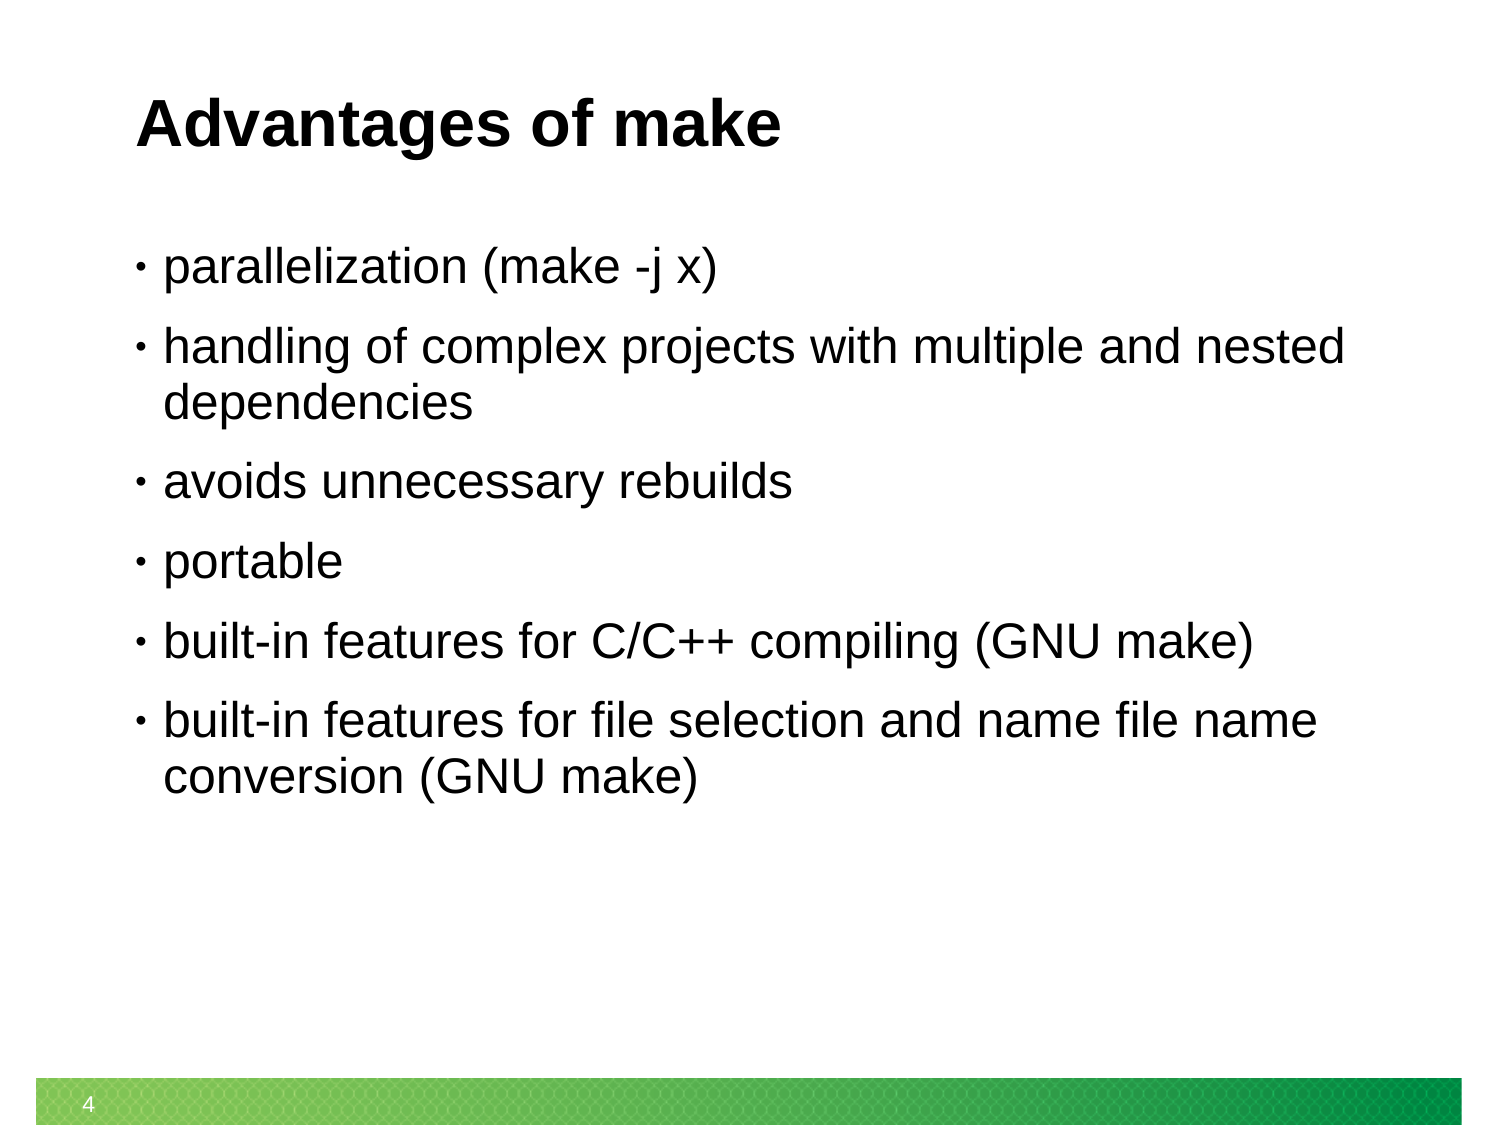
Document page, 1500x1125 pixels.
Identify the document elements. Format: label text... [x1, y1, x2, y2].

title Advantages of make [135, 41, 1372, 204]
list parallelization (make -j x) handling of complex projects with multiple and nested dependencies avoids unnecessary rebuilds portable built-in features for C/C++ compiling (GNU make) built-in features for file selection and name file name conversion (GNU make) [135, 238, 1372, 982]
picture [36, 1078, 1462, 1125]
